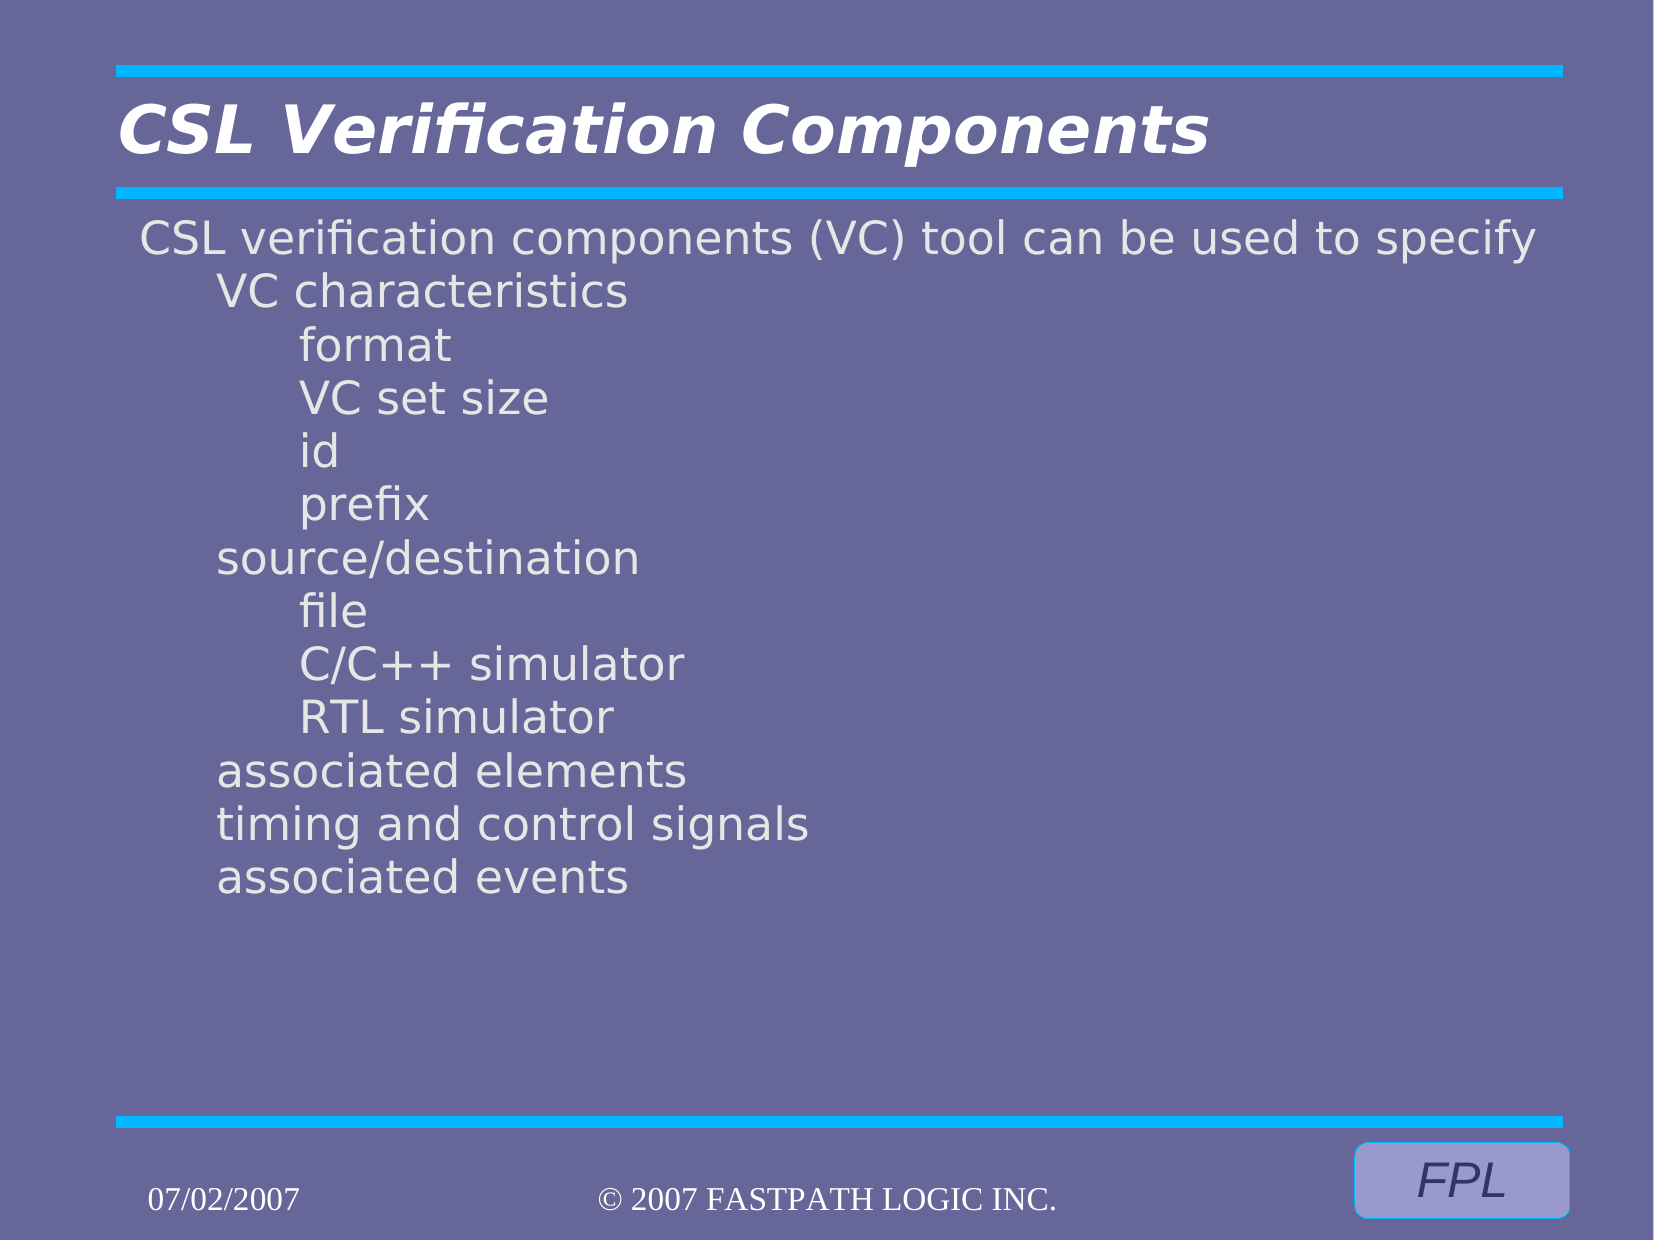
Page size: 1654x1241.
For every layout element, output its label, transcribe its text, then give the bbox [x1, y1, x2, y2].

title CSL Verification Components [118, 41, 1531, 219]
list CSL verification components (VC) tool can be used to specify VC characteristics format VC set size id prefix source/destination file C/C++ simulator RTL simulator associated elements timing and control signals associated events [121, 212, 1561, 1110]
